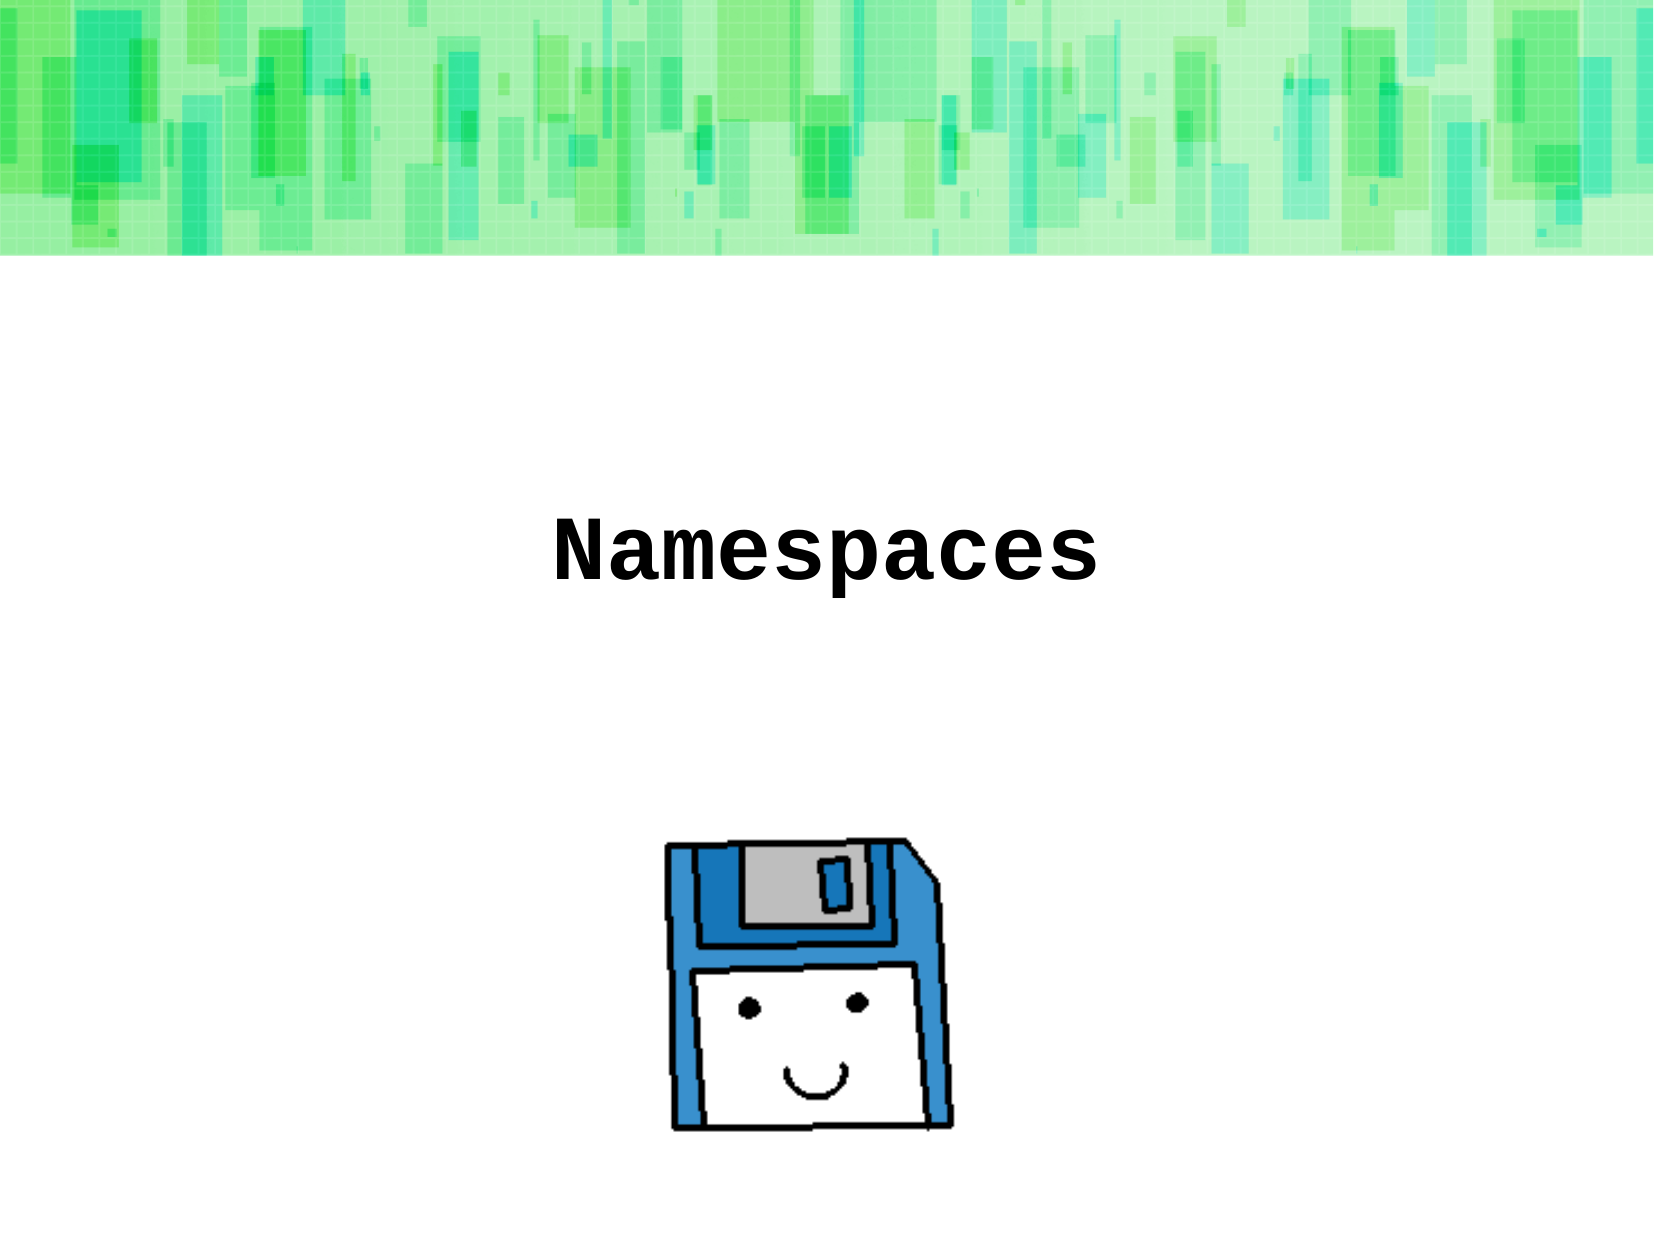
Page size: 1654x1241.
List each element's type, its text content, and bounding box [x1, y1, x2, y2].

picture [0, 0, 1654, 1241]
subtitle Namespaces [82, 285, 1571, 826]
